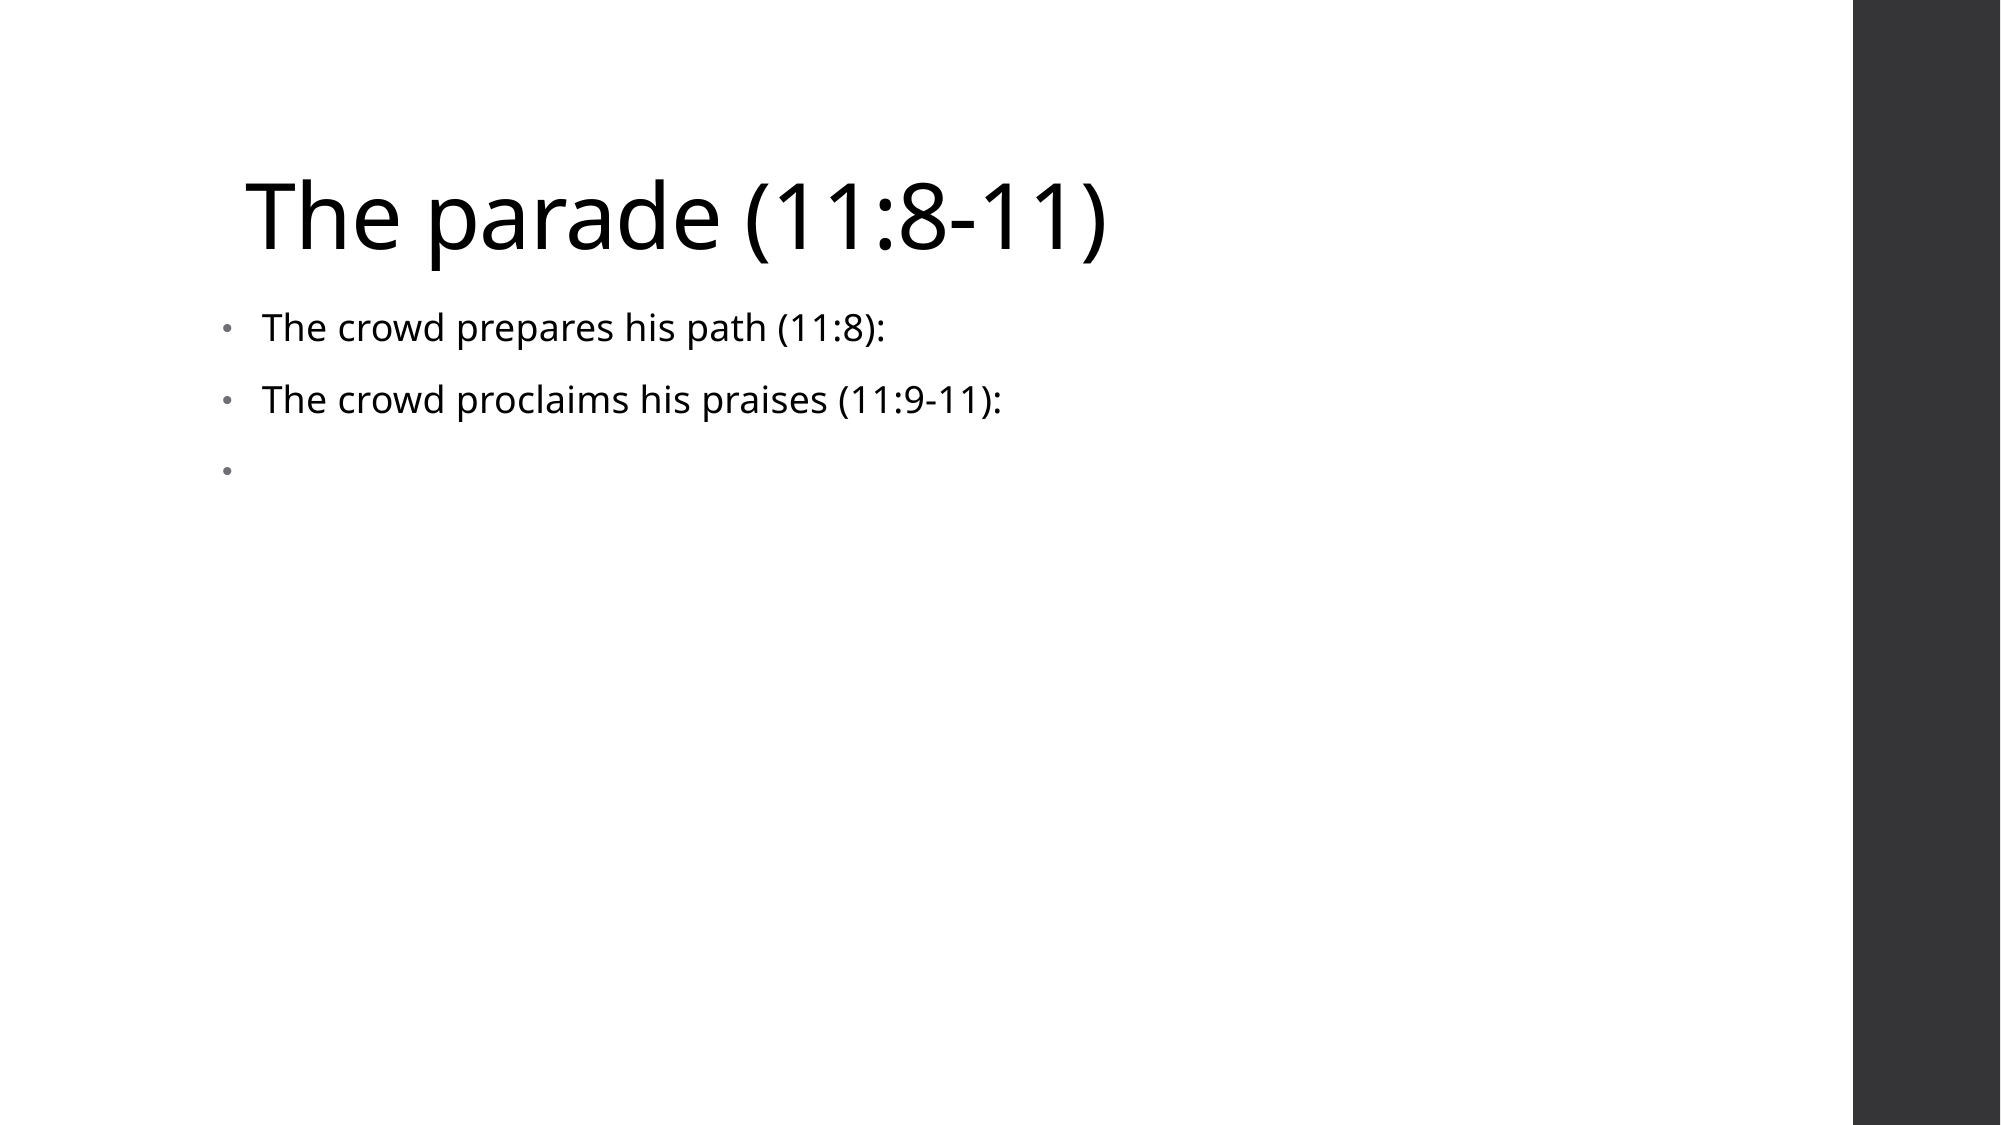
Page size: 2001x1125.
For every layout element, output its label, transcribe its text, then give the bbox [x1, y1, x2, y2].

list The crowd prepares his path (11:8): The crowd proclaims his praises (11:9-11): [206, 299, 1617, 1014]
title The parade (11:8-11) [206, 60, 1797, 278]
